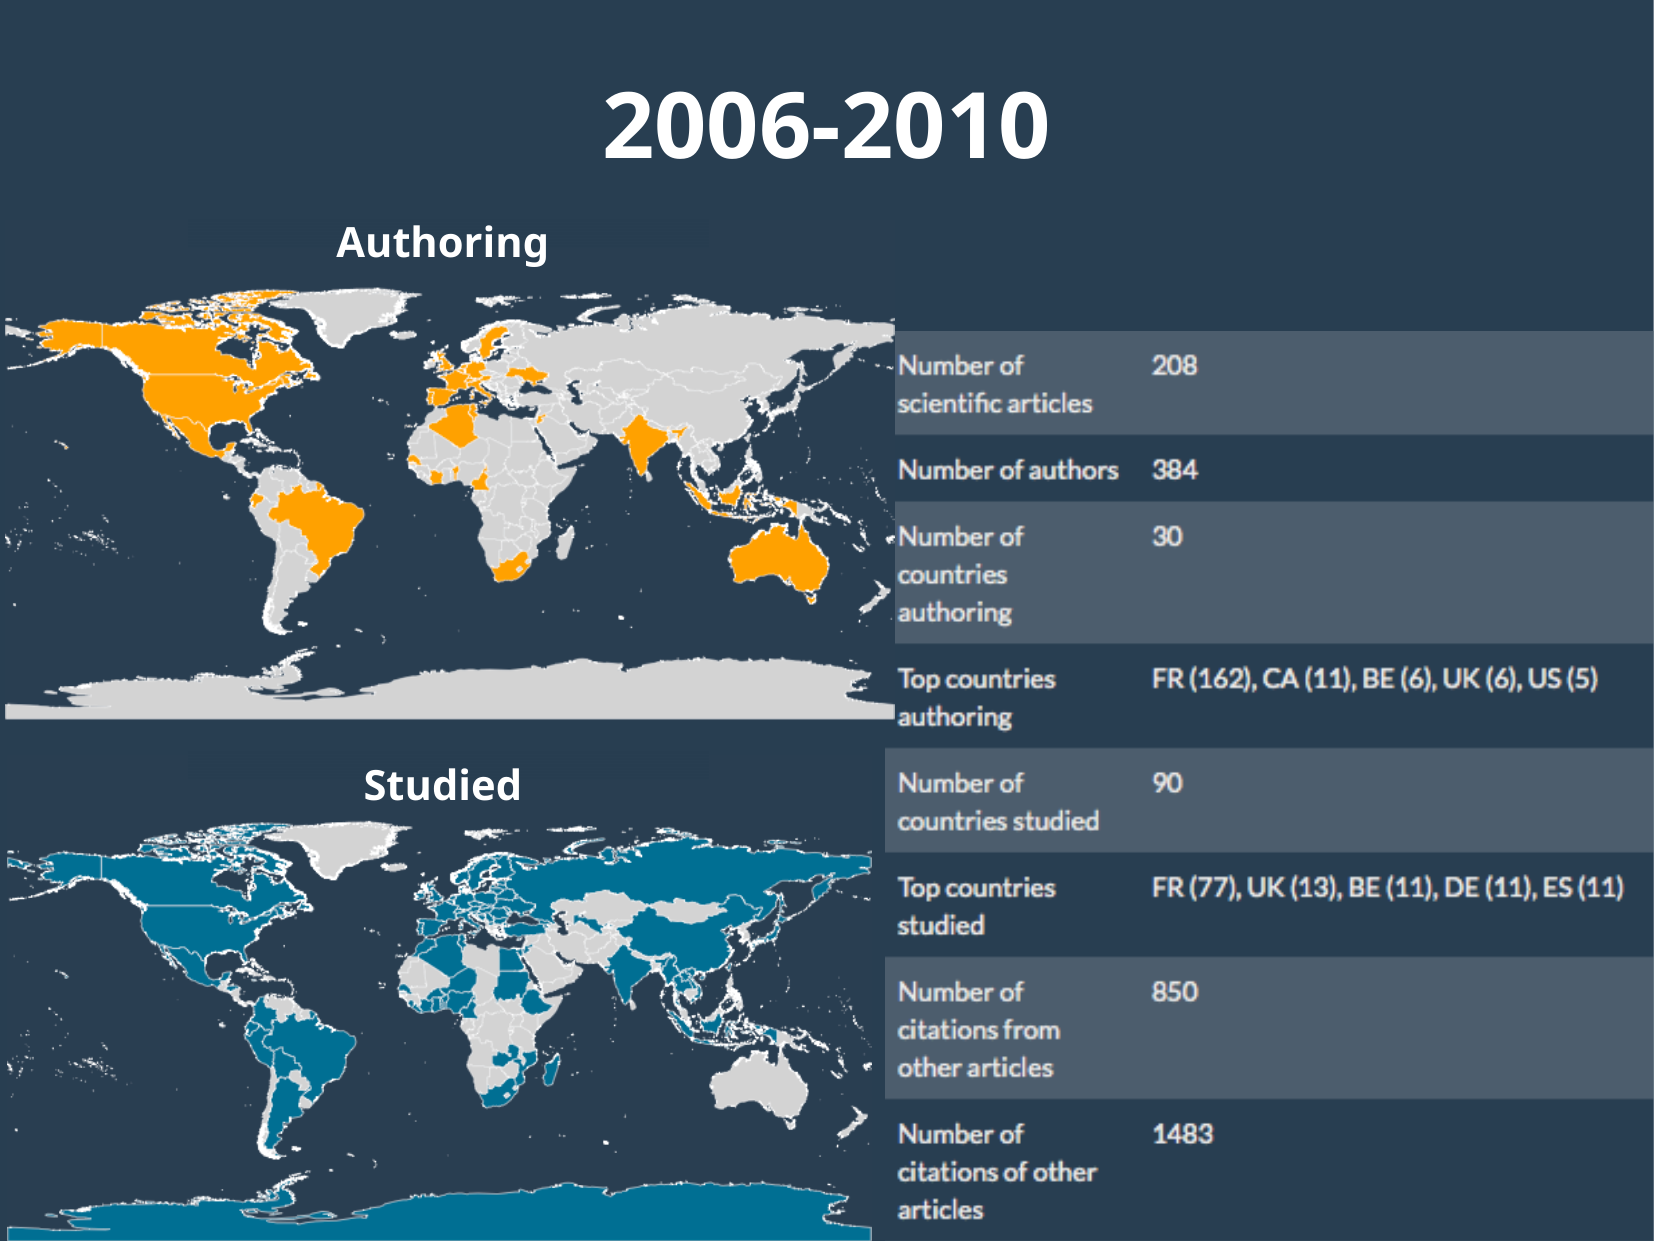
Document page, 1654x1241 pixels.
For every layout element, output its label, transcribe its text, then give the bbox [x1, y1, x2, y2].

picture [0, 0, 1654, 1241]
title 2006-2010 [82, 19, 1571, 227]
title Authoring [283, 203, 603, 279]
title Studied [283, 747, 603, 822]
